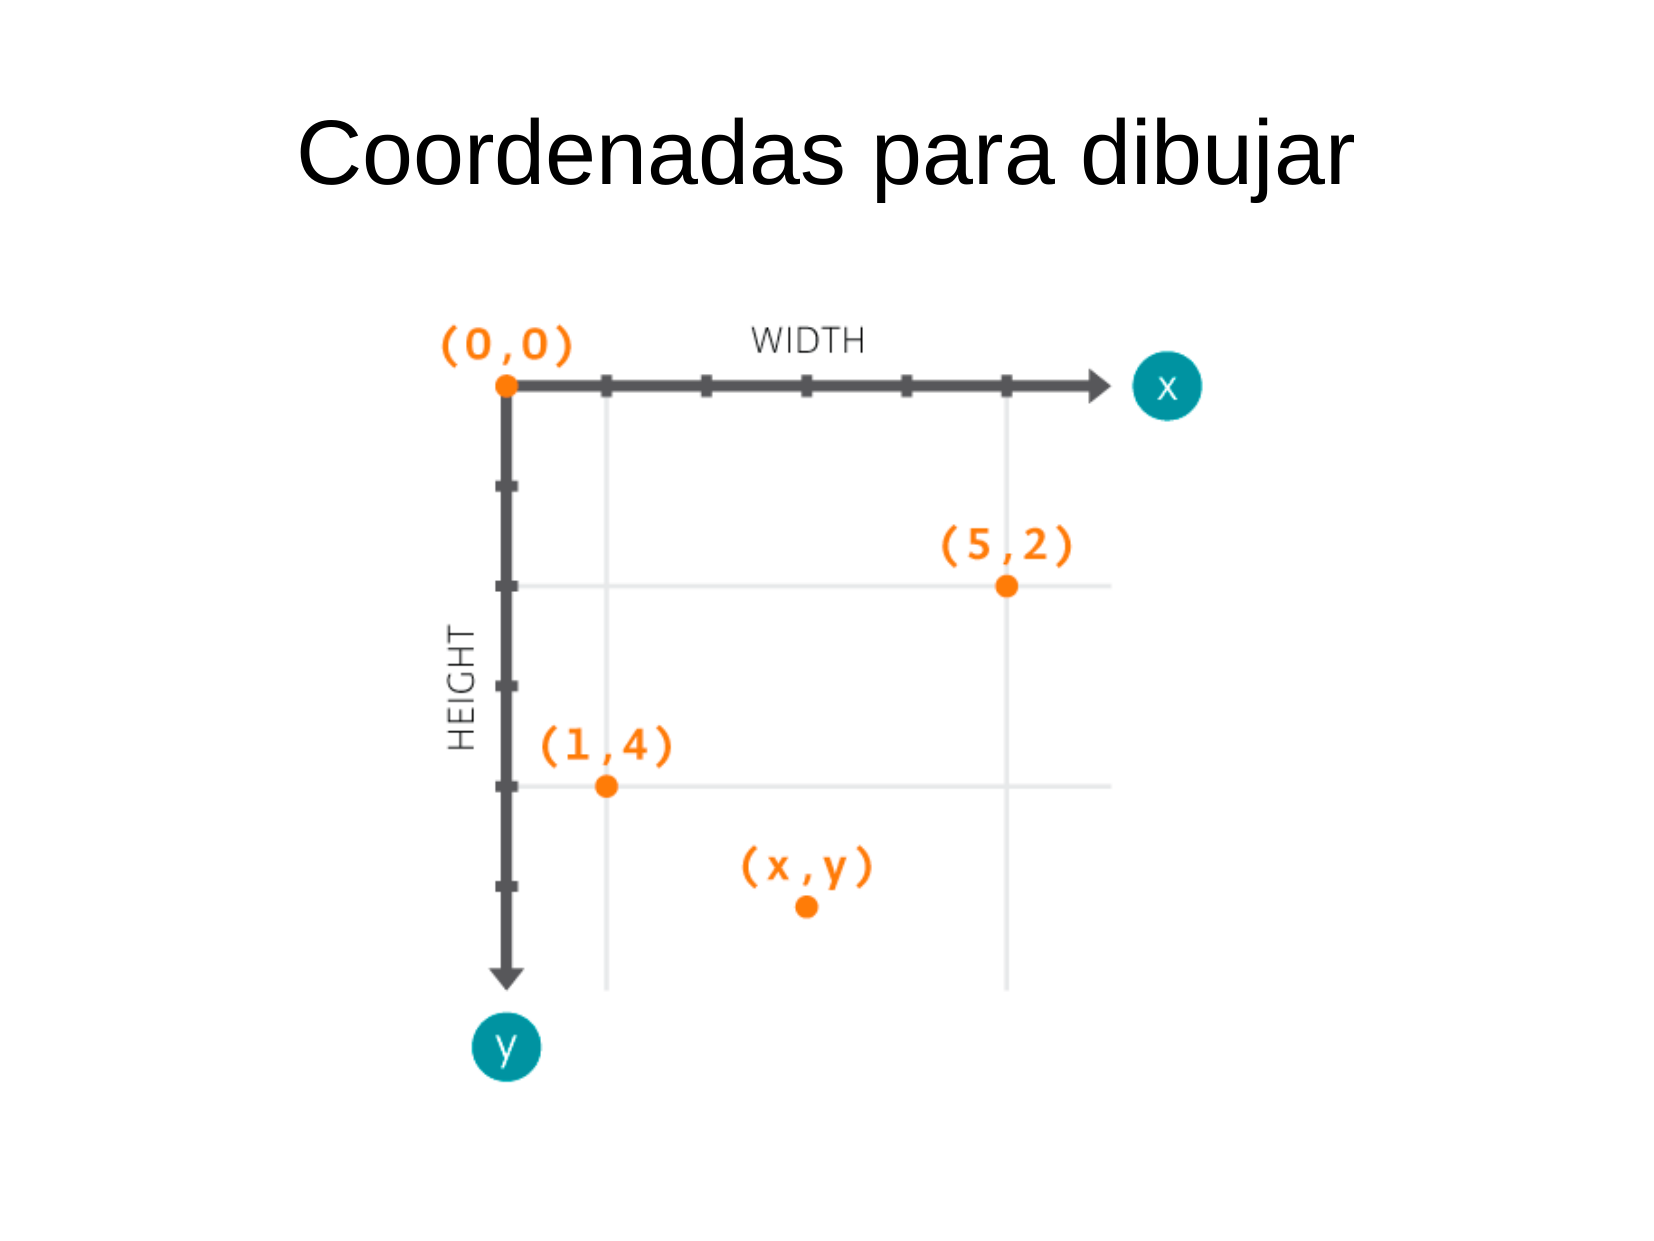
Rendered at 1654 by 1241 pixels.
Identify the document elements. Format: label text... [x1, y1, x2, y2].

picture [295, 212, 1344, 1189]
title Coordenadas para dibujar [82, 49, 1571, 257]
